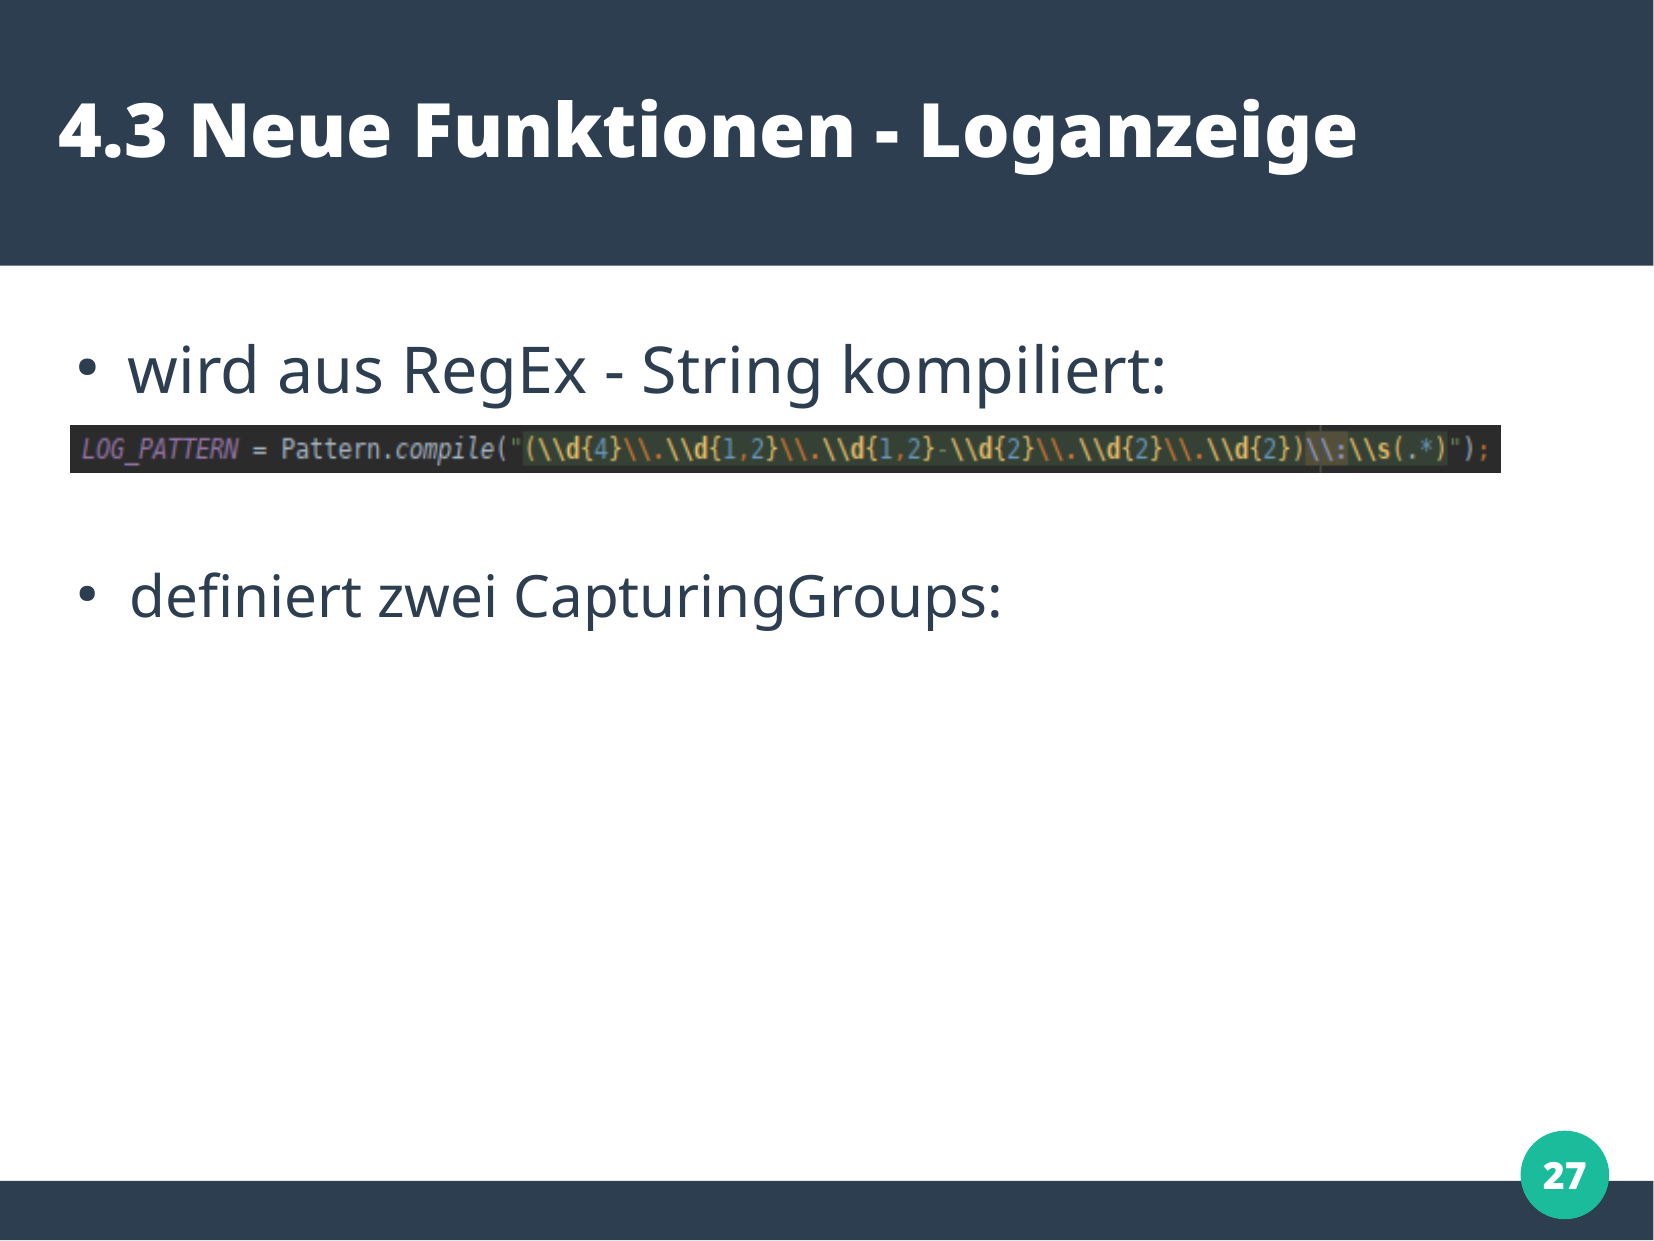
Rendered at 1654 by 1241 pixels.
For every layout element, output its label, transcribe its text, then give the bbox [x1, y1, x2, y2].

picture [70, 425, 1501, 473]
list wird aus RegEx - String kompiliert: [58, 324, 1595, 414]
list definiert zwei CapturingGroups: [59, 555, 1619, 1123]
title 4.3 Neue Funktionen - Loganzeige [58, 49, 1595, 207]
